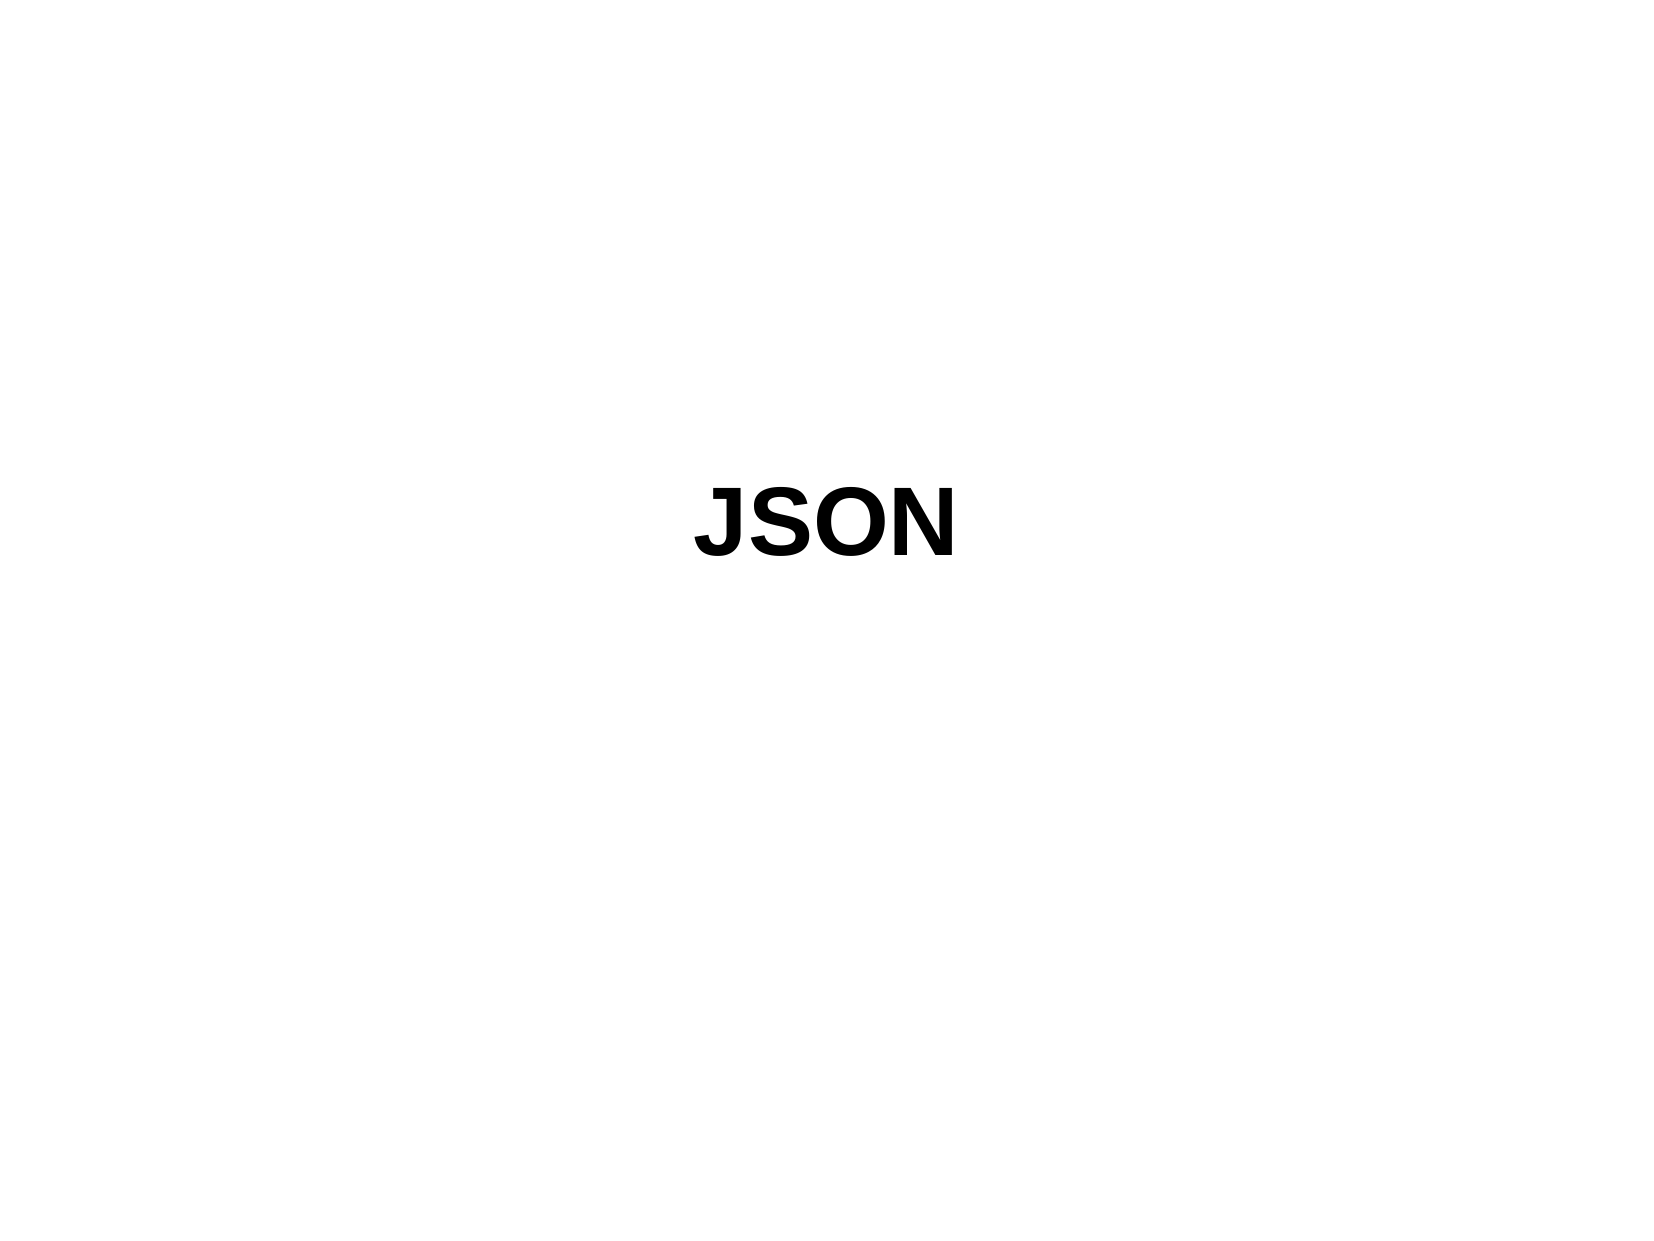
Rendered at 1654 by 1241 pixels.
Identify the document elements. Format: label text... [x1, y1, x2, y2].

title JSON [82, 448, 1571, 595]
